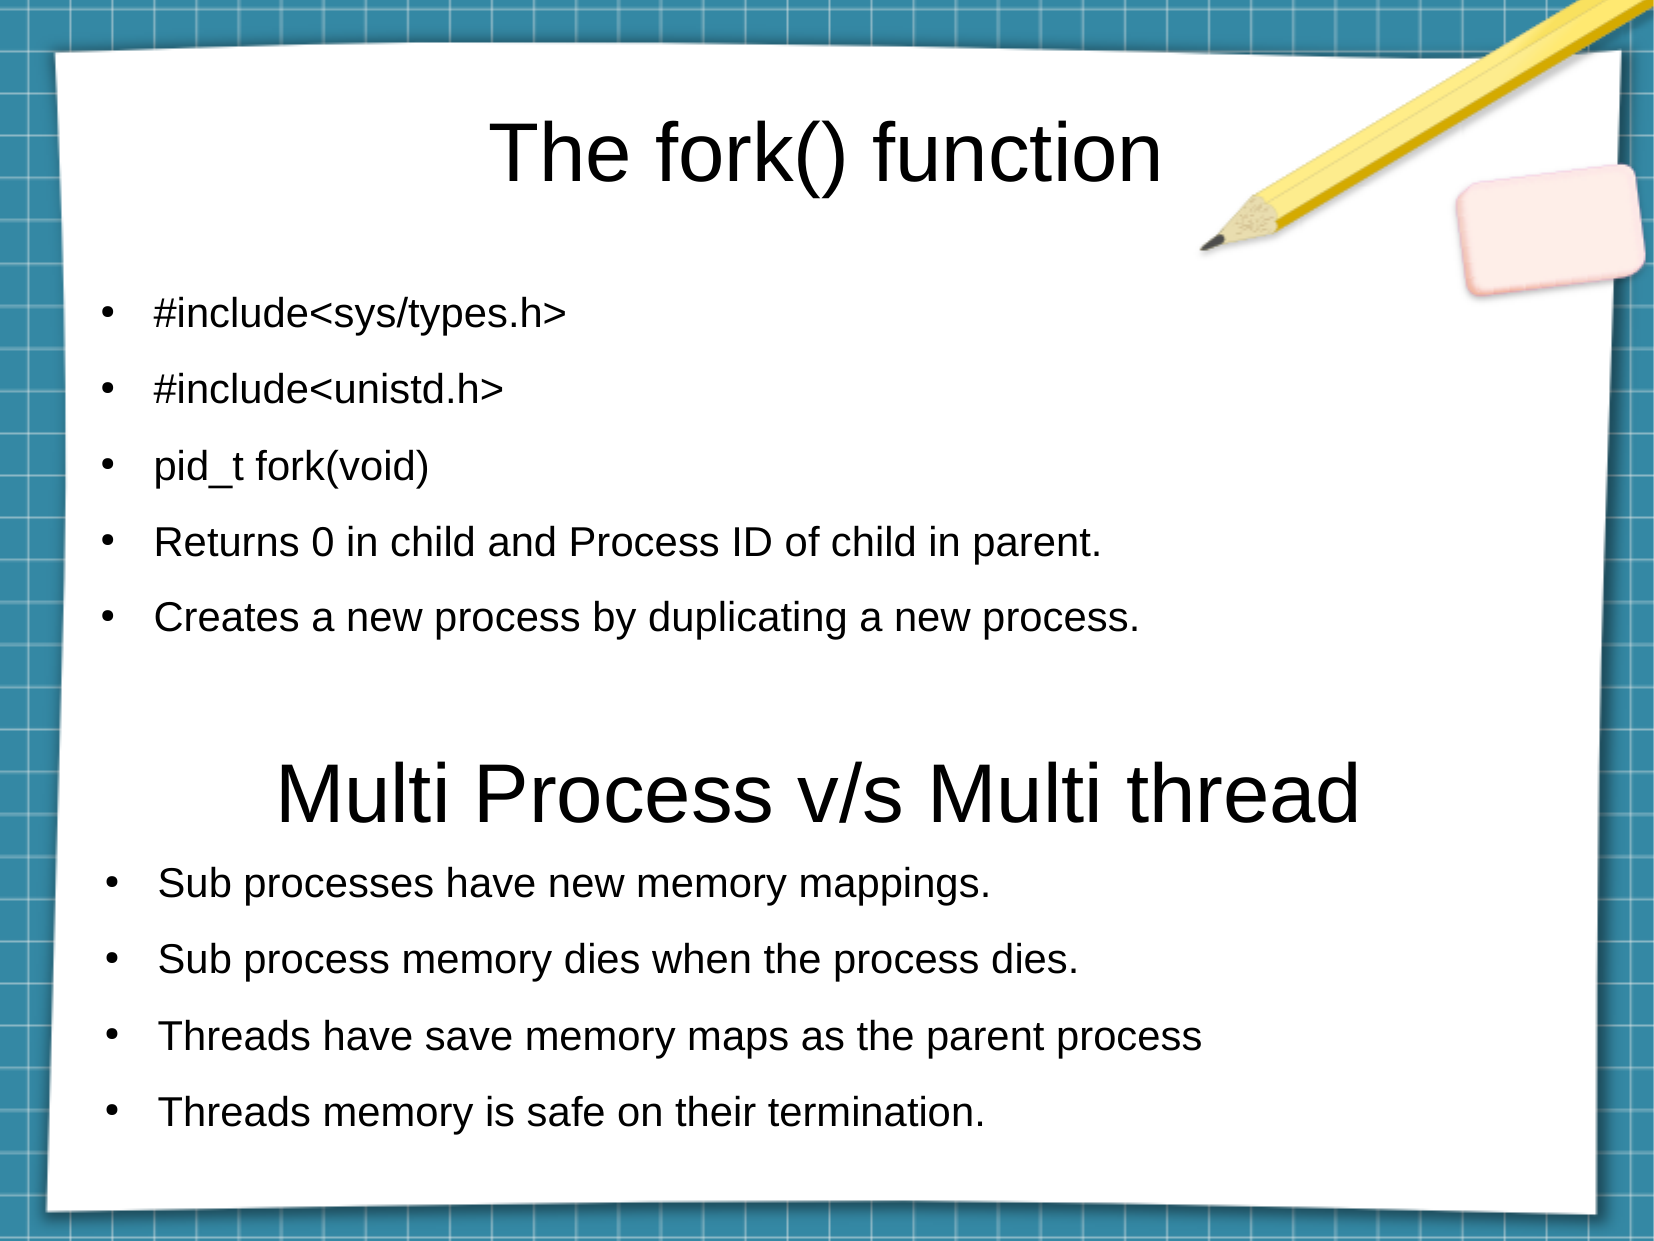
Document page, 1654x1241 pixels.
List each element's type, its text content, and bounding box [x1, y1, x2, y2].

list #include<sys/types.h> #include<unistd.h> pid_t fork(void) Returns 0 in child and Process ID of child in parent. Creates a new process by duplicating a new process. [82, 290, 1571, 691]
list Sub processes have new memory mappings. Sub process memory dies when the process dies. Threads have save memory maps as the parent process Threads memory is safe on their termination. [86, 860, 1576, 1186]
title The fork() function [82, 49, 1571, 257]
picture [0, 0, 1654, 1241]
title Multi Process v/s Multi thread [75, 690, 1564, 898]
